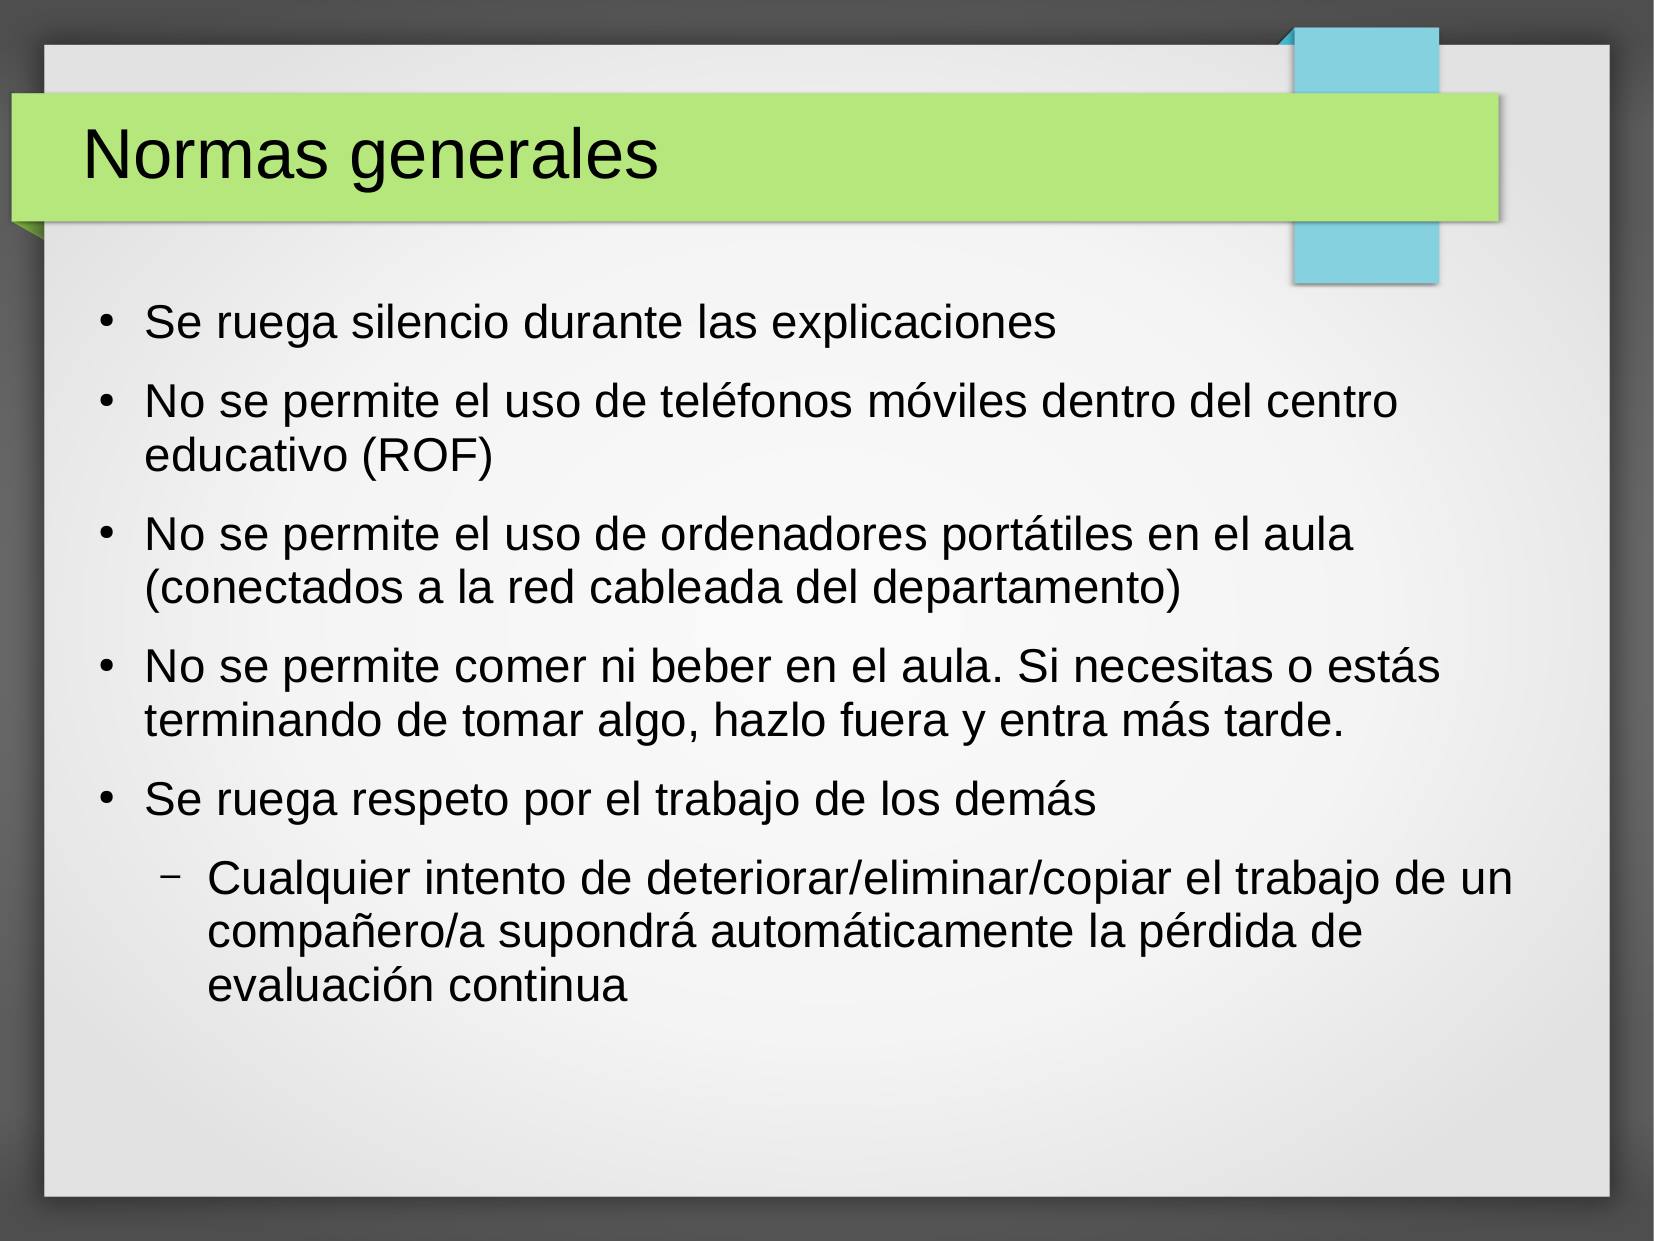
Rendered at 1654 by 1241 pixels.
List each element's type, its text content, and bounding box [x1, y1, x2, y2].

title Normas generales [82, 94, 1264, 213]
list Se ruega silencio durante las explicaciones No se permite el uso de teléfonos móviles dentro del centro educativo (ROF) No se permite el uso de ordenadores portátiles en el aula (conectados a la red cableada del departamento) No se permite comer ni beber en el aula. Si necesitas o estás terminando de tomar algo, hazlo fuera y entra más tarde. Se ruega respeto por el trabajo de los demás Cualquier intento de deteriorar/eliminar/copiar el trabajo de un compañero/a supondrá automáticamente la pérdida de evaluación continua [82, 295, 1571, 1015]
picture [0, 0, 1654, 1241]
